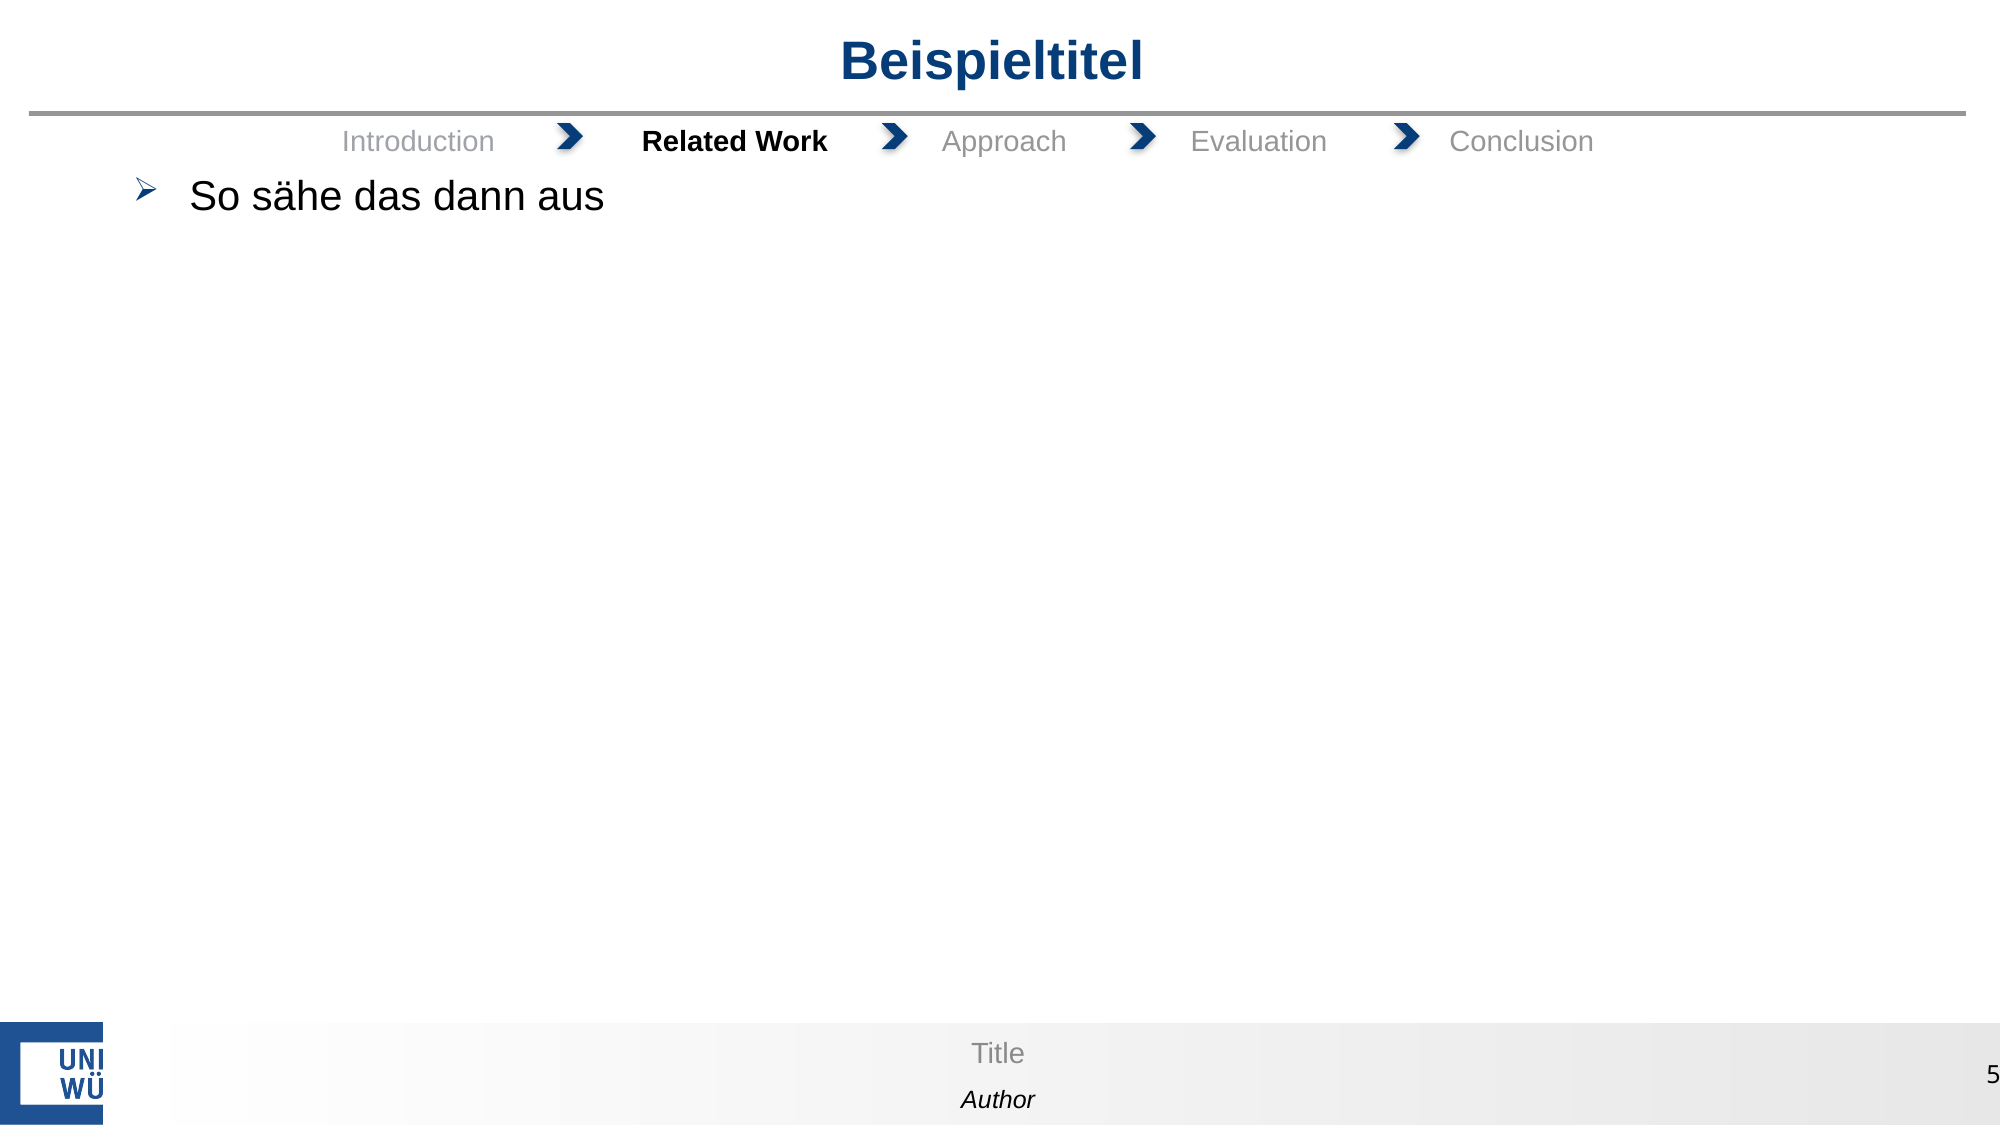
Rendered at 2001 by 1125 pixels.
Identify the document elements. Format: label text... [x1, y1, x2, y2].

title Beispieltitel [118, 4, 1867, 111]
text_box [1129, 123, 1156, 150]
picture [0, 1022, 103, 1125]
text_box [881, 123, 908, 150]
list So sähe das dann aus [118, 161, 1867, 1000]
text_box Introduction Related Work Approach Evaluation Conclusion [326, 114, 1638, 159]
text_box [1393, 123, 1420, 150]
text_box [557, 123, 583, 150]
